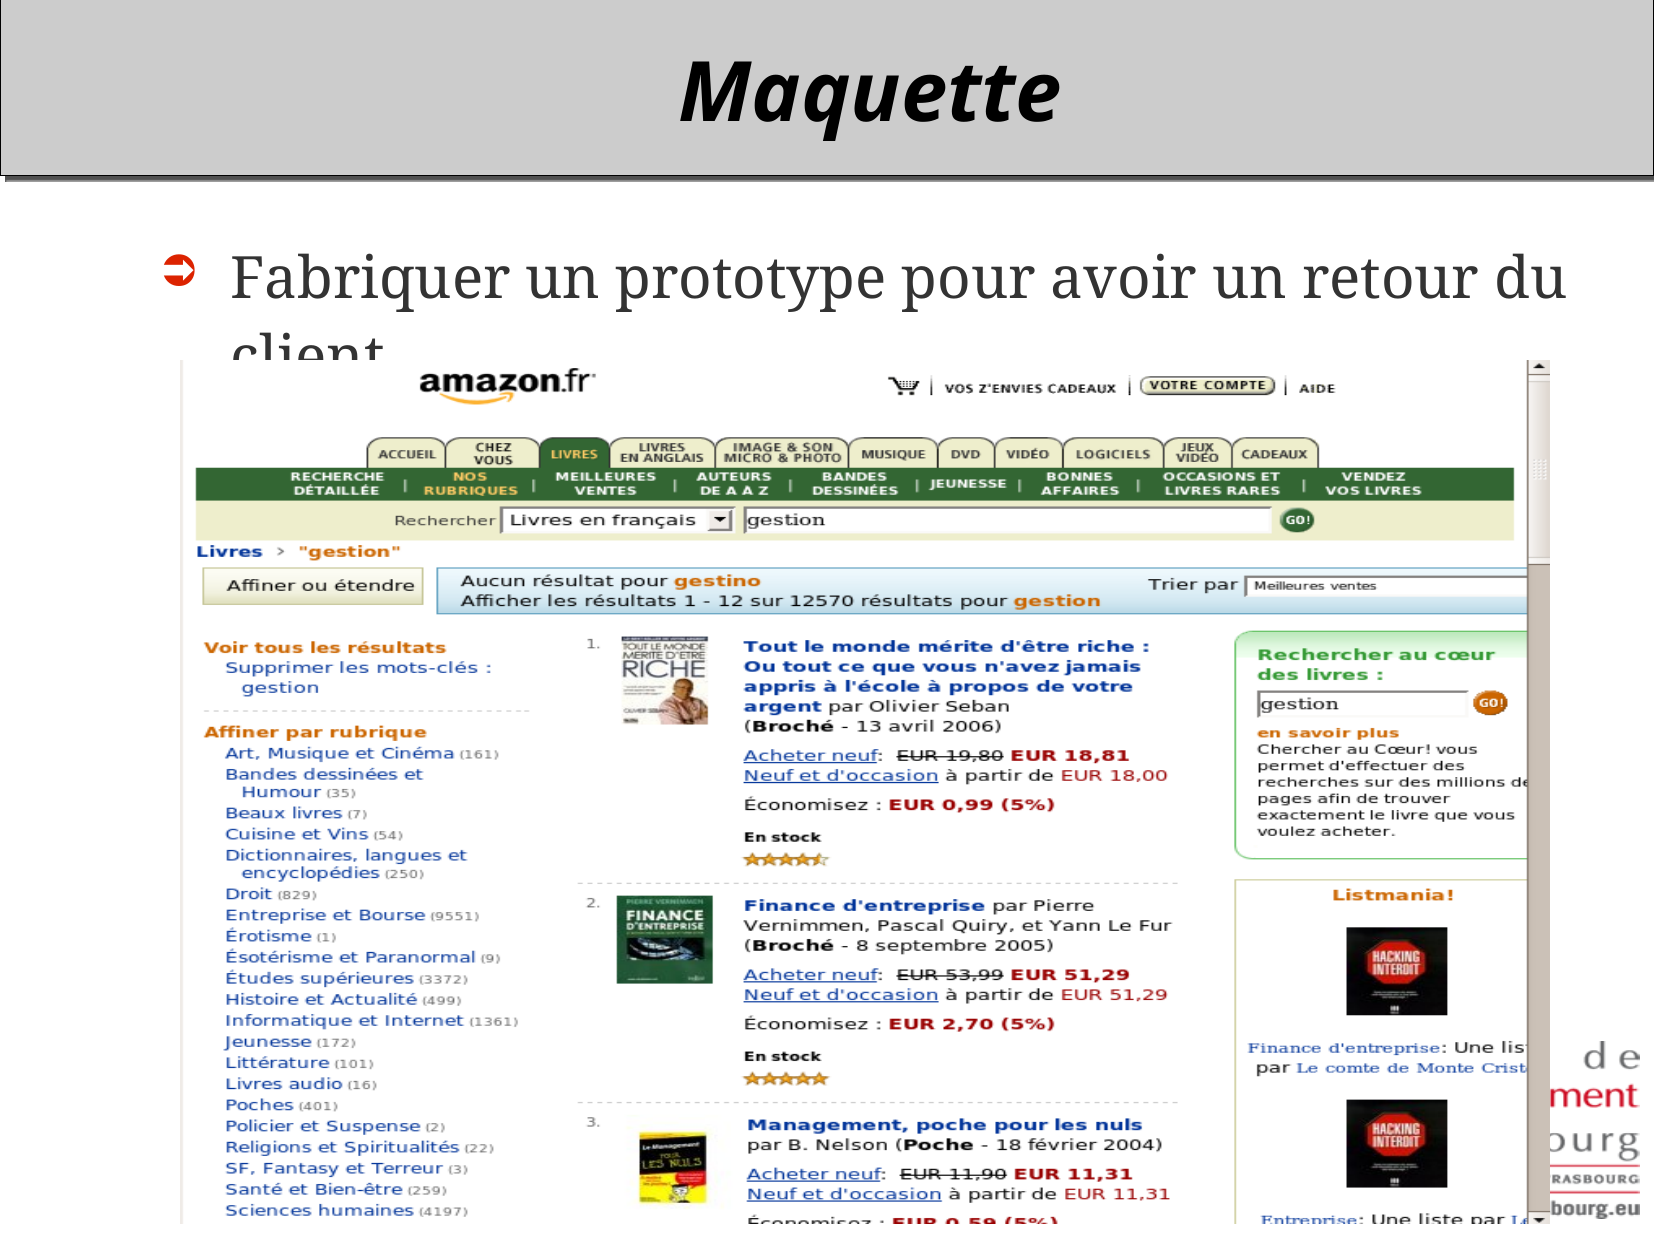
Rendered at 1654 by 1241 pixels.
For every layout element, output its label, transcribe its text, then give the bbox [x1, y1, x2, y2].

picture [180, 360, 1640, 1224]
list Fabriquer un prototype pour avoir un retour du client. [147, 236, 1570, 1147]
title Maquette [164, 0, 1577, 178]
